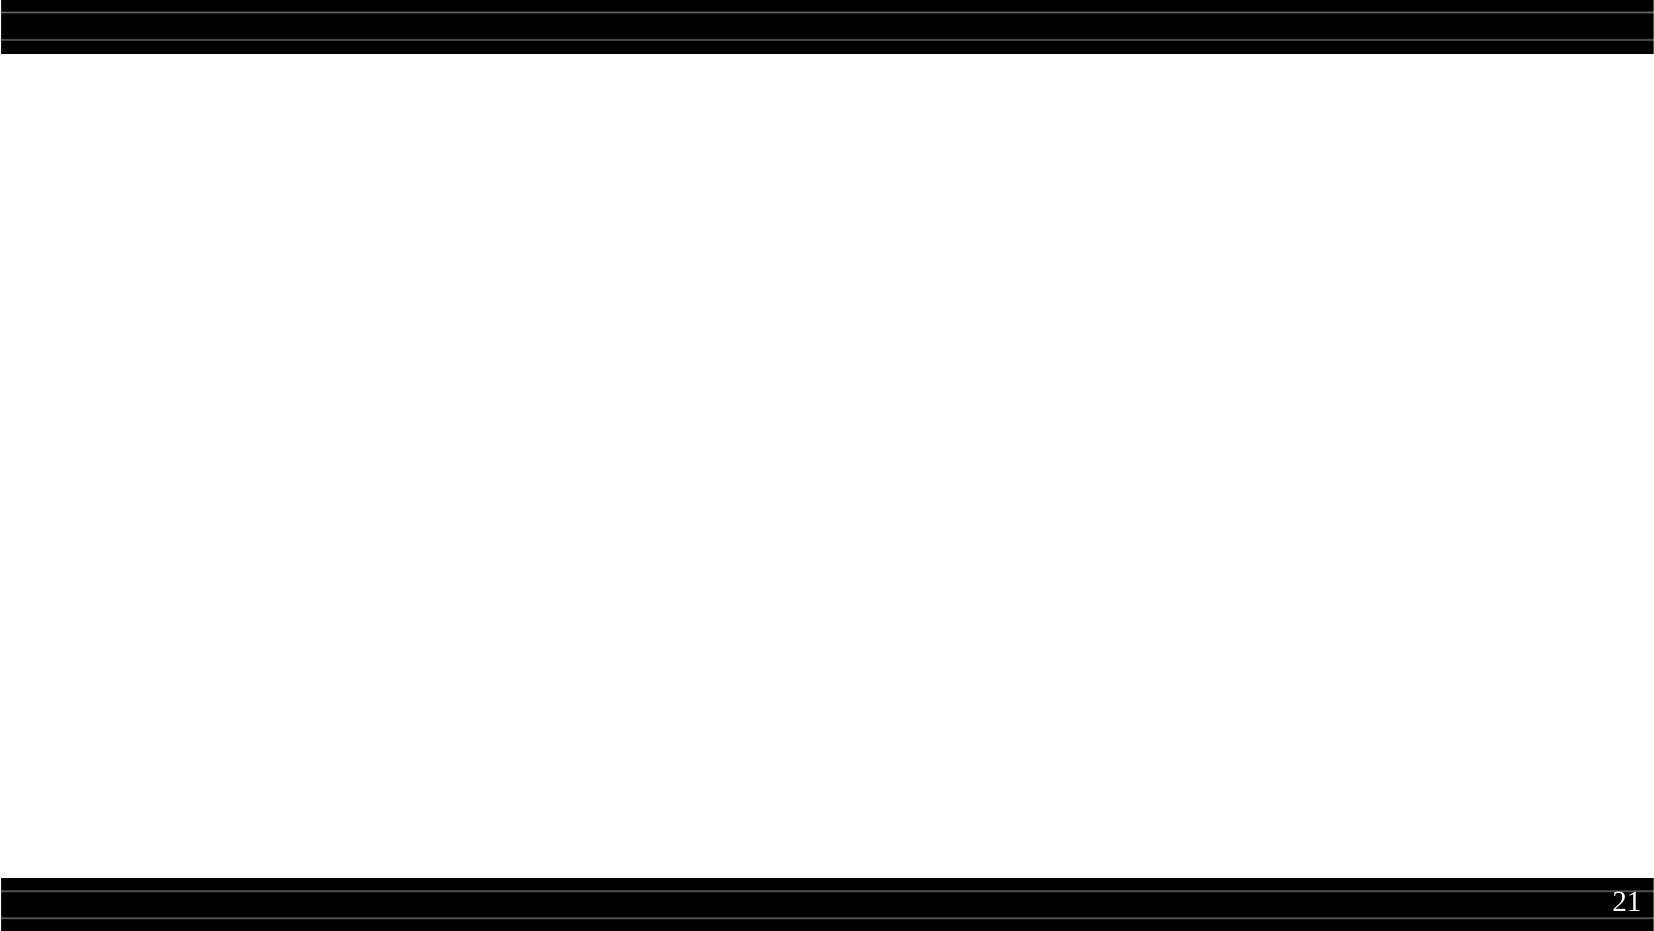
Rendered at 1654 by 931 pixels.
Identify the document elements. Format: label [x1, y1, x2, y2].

picture [1, 878, 1654, 931]
picture [1, 0, 1654, 54]
